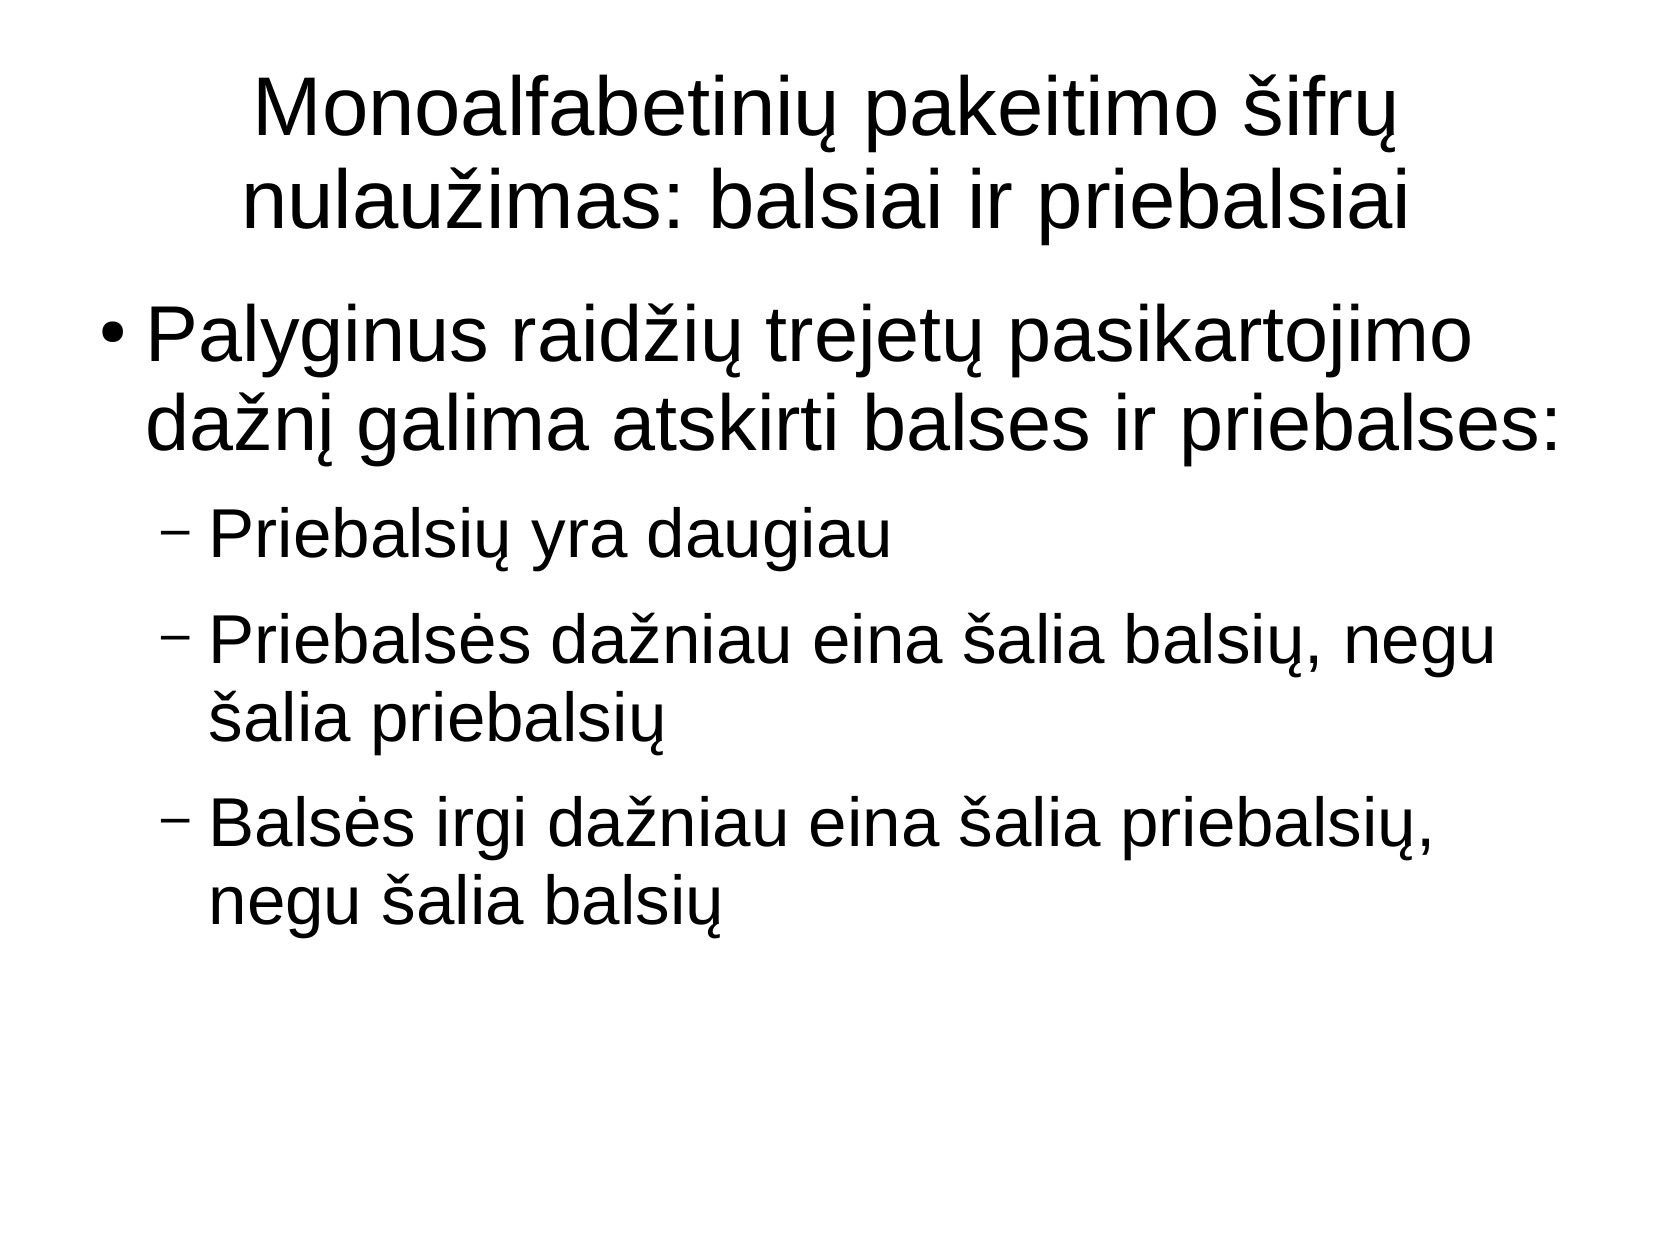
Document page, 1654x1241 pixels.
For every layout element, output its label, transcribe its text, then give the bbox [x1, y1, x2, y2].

title Monoalfabetinių pakeitimo šifrų nulaužimas: balsiai ir priebalsiai [82, 49, 1571, 257]
list Palyginus raidžių trejetų pasikartojimo dažnį galima atskirti balses ir priebalses: Priebalsių yra daugiau Priebalsės dažniau eina šalia balsių, negu šalia priebalsių Balsės irgi dažniau eina šalia priebalsių, negu šalia balsių [82, 290, 1571, 1010]
